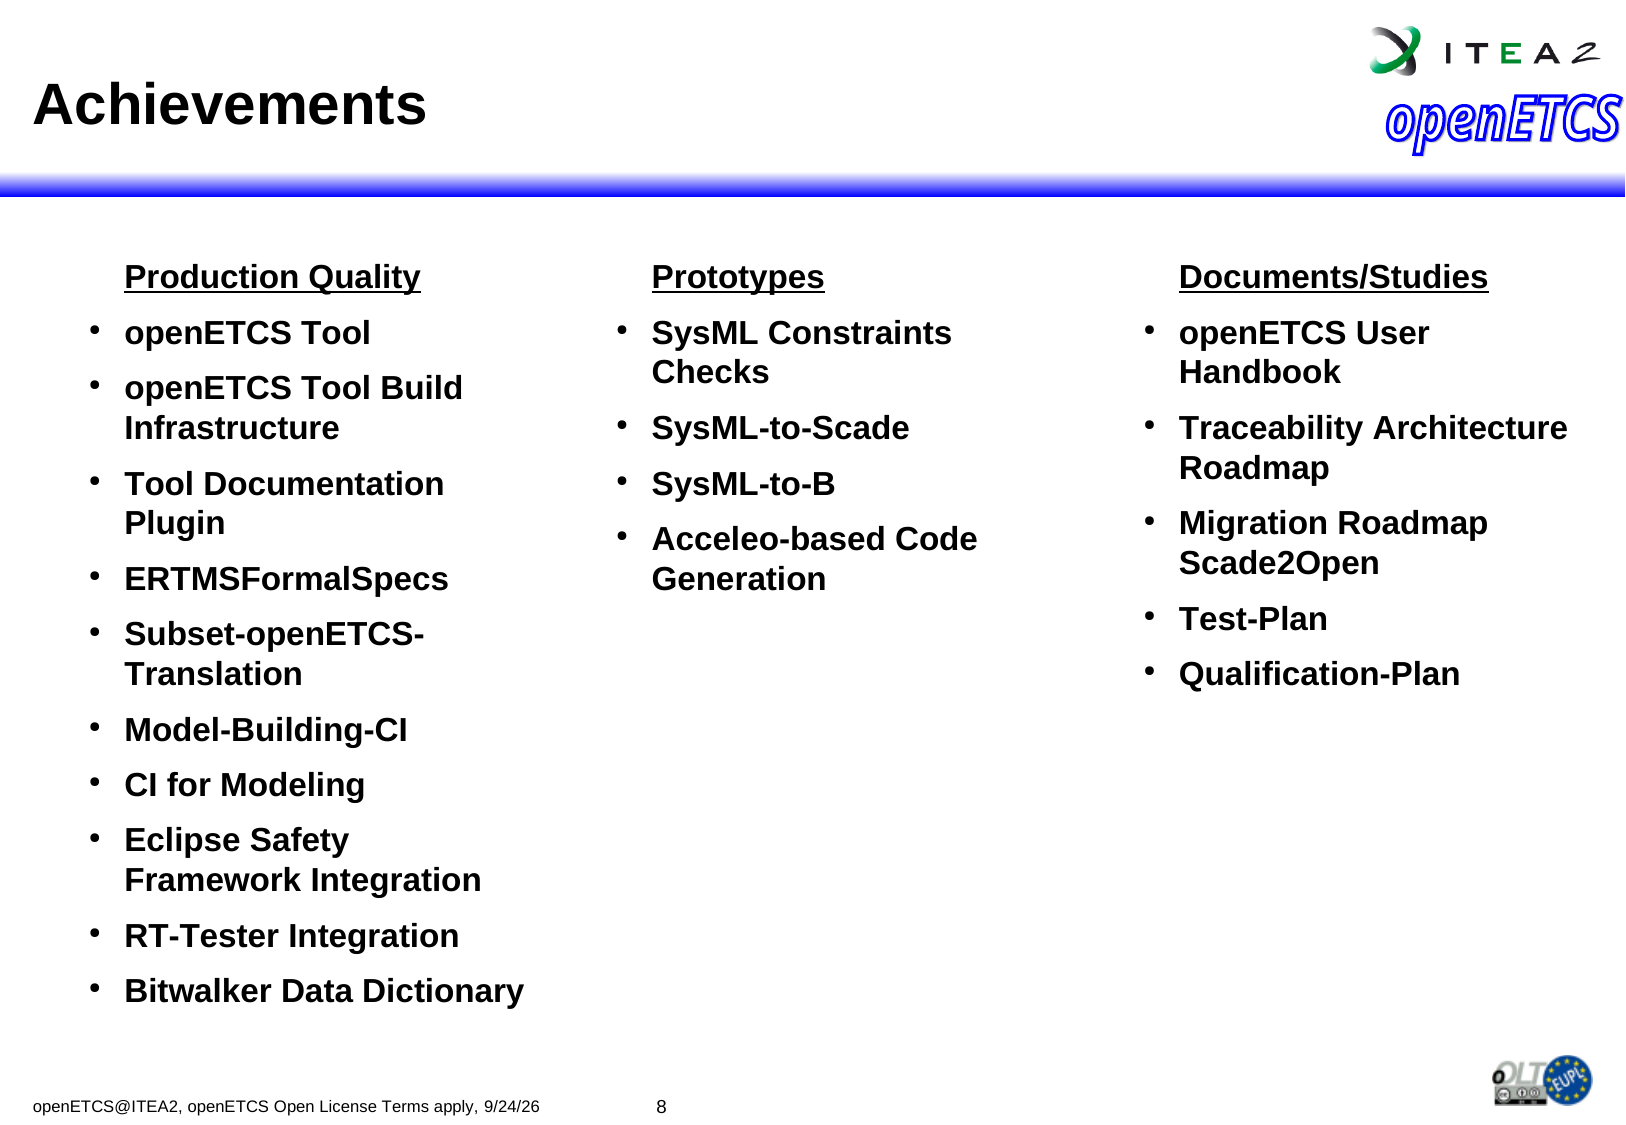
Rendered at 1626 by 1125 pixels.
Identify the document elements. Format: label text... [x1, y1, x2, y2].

title Achievements [32, 66, 1356, 173]
list Prototypes SysML Constraints Checks SysML-to-Scade SysML-to-B Acceleo-based Code Generation [560, 255, 1063, 1036]
list Documents/Studies openETCS User Handbook Traceability Architecture Roadmap Migration Roadmap Scade2Open Test-Plan Qualification-Plan [1087, 255, 1590, 1036]
picture [1348, 26, 1626, 76]
picture [1492, 1055, 1593, 1106]
list Production Quality openETCS Tool openETCS Tool Build Infrastructure Tool Documentation Plugin ERTMSFormalSpecs Subset-openETCS-Translation Model-Building-CI CI for Modeling Eclipse Safety Framework Integration RT-Tester Integration Bitwalker Data Dictionary [32, 255, 535, 1036]
